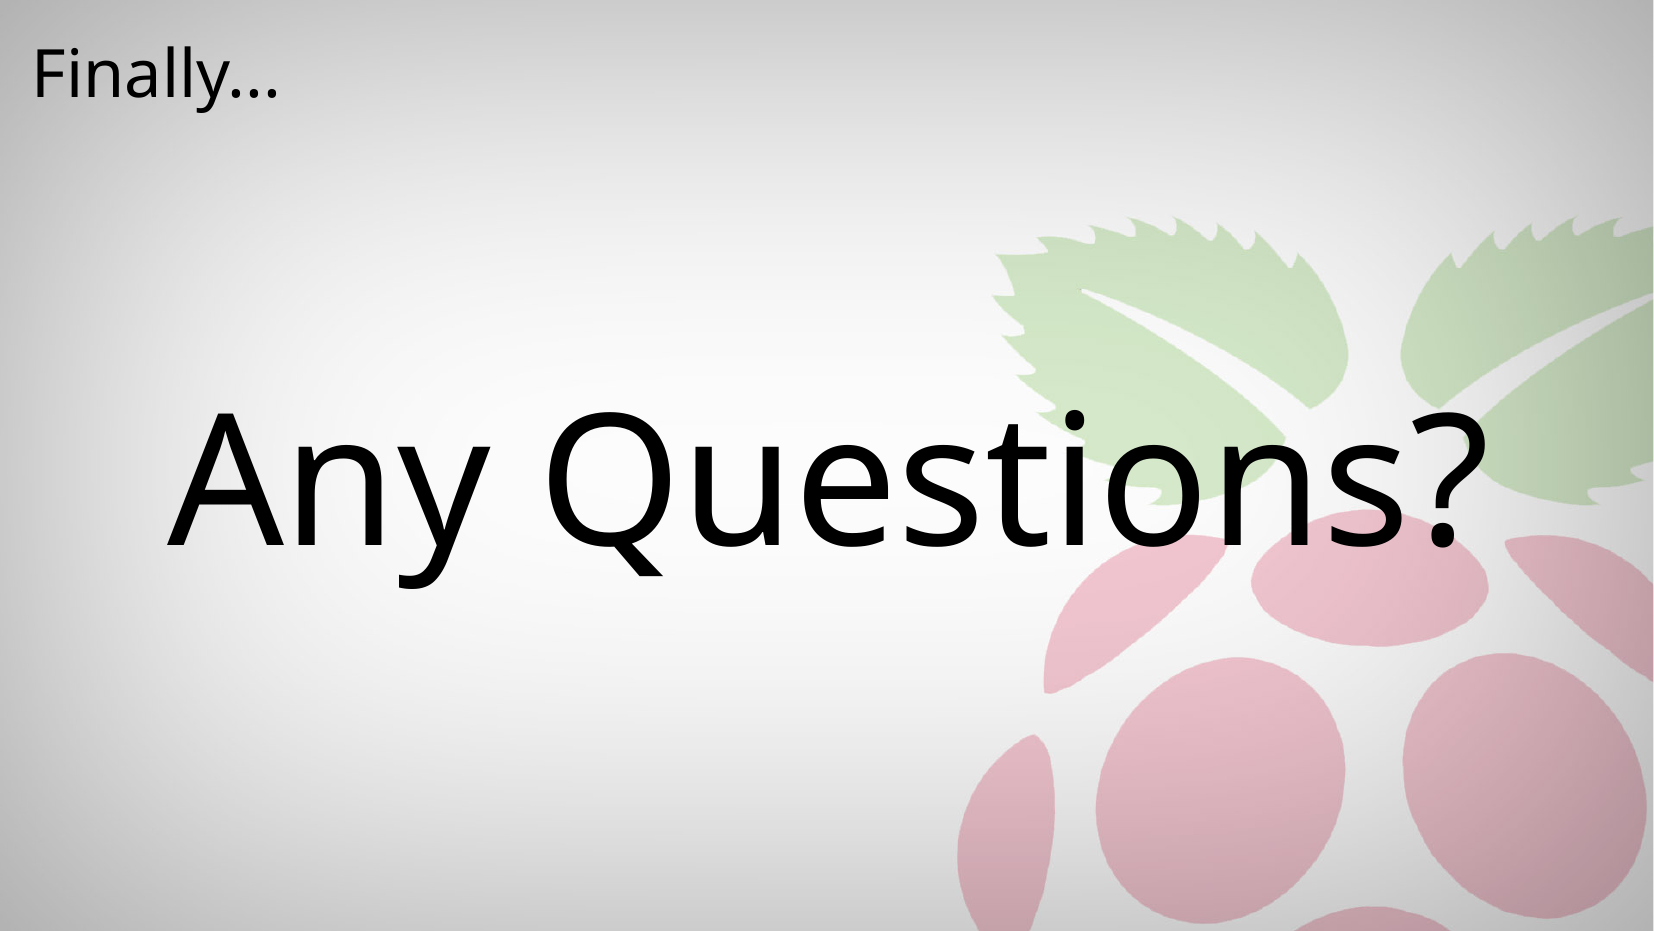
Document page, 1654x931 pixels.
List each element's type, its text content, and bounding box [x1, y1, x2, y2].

text_box Finally... [16, 18, 482, 123]
text_box Any Questions? [21, 341, 1637, 599]
picture [0, 0, 1654, 931]
